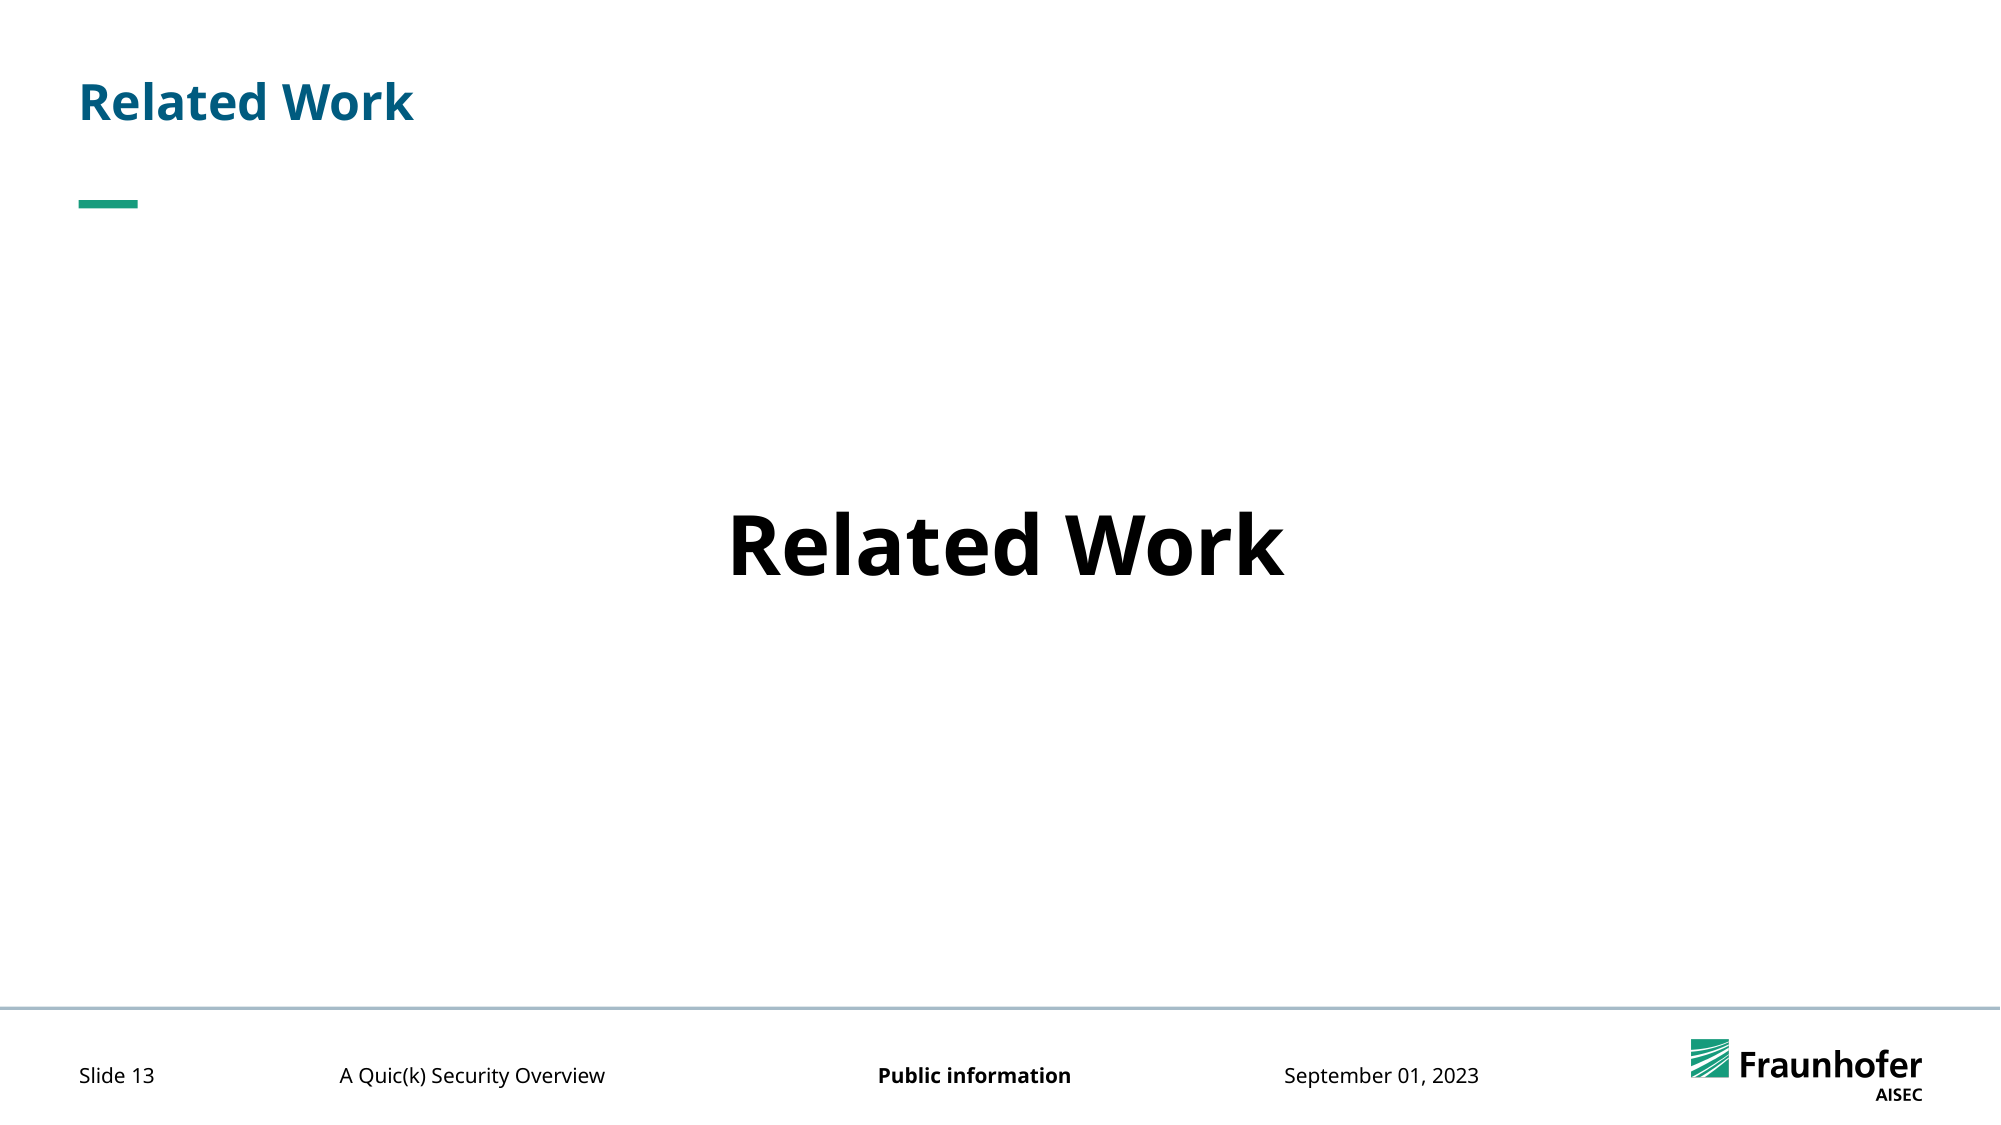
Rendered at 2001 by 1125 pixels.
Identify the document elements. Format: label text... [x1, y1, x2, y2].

title Related Work [78, 64, 1922, 128]
list Related Work [679, 482, 1388, 591]
picture [1691, 1039, 1922, 1101]
